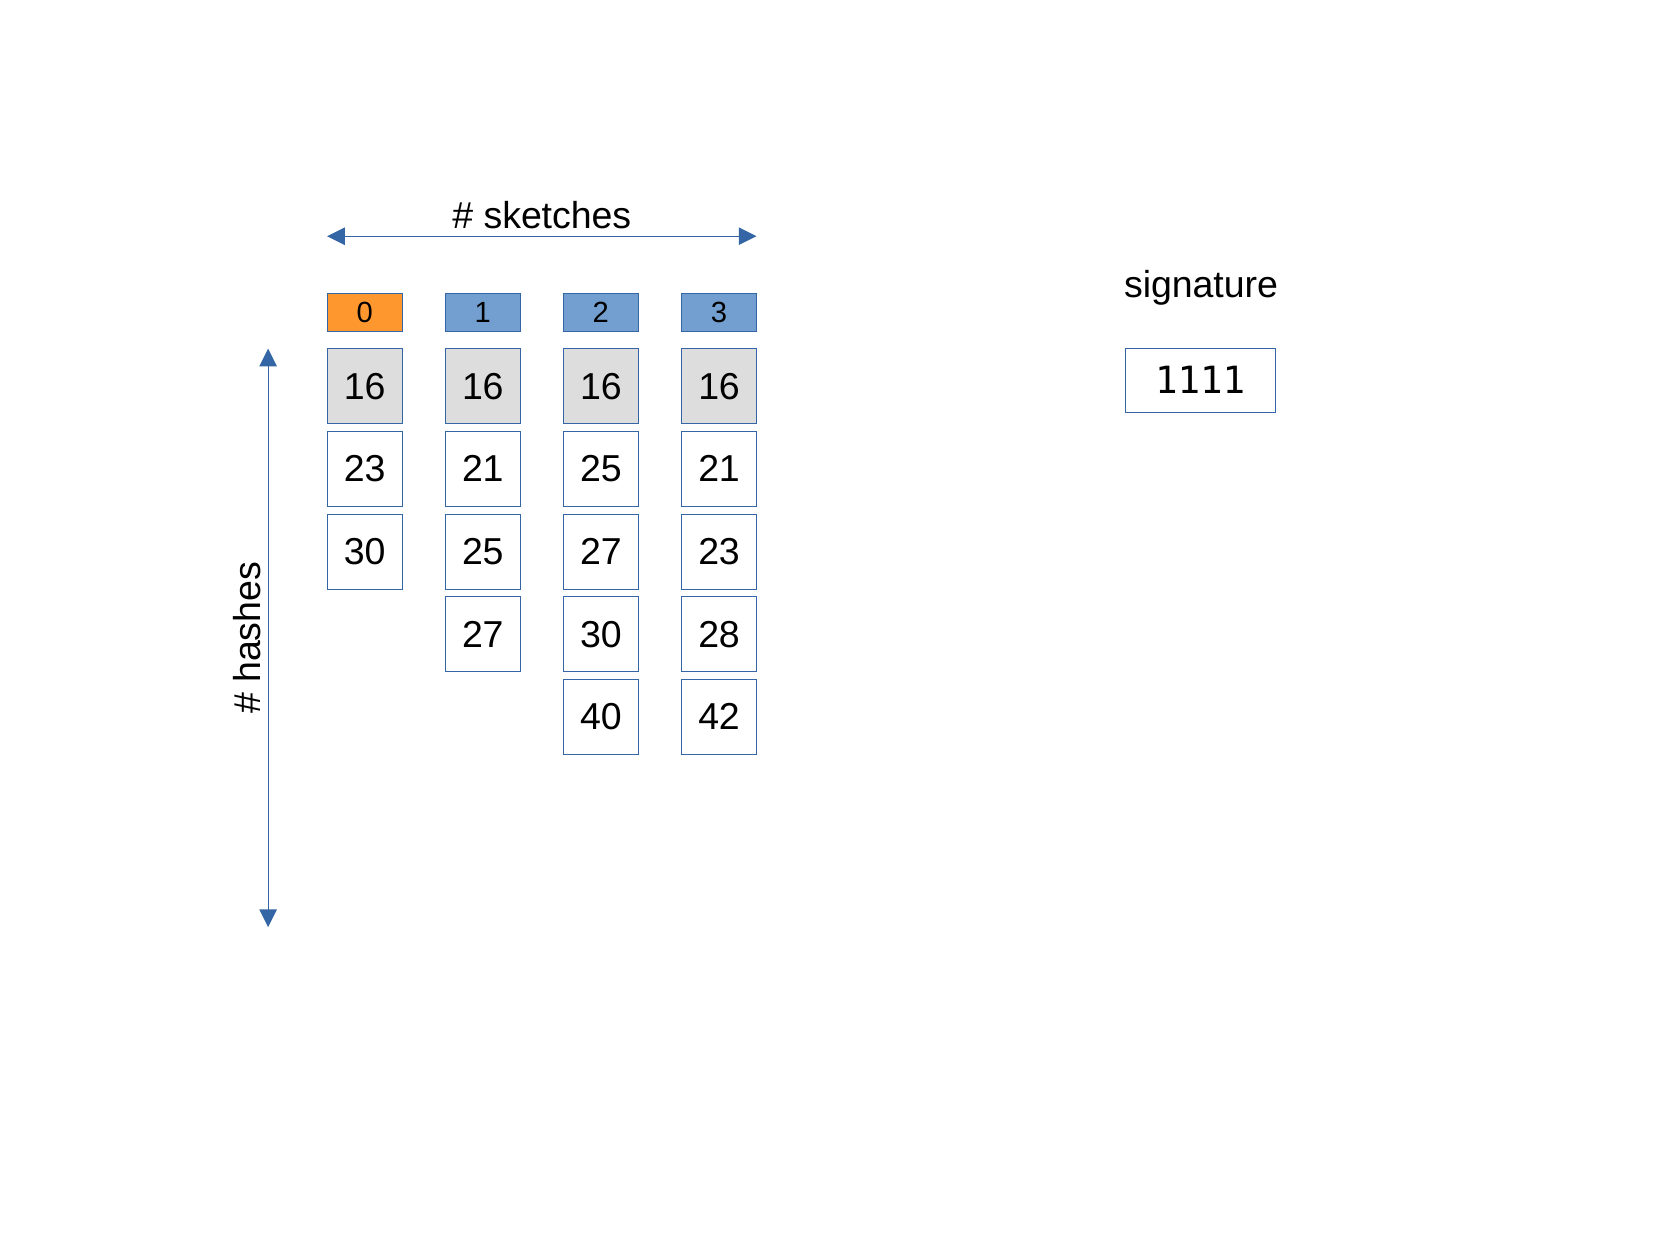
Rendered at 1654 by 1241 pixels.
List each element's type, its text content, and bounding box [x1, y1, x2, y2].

text_box 16 [681, 348, 757, 424]
text_box 23 [327, 431, 403, 507]
text_box 21 [681, 431, 757, 507]
text_box 16 [327, 348, 403, 424]
text_box 25 [445, 514, 521, 590]
text_box 0 [327, 293, 403, 332]
text_box 40 [563, 679, 639, 755]
text_box 3 [681, 293, 757, 332]
text_box 2 [563, 293, 639, 332]
text_box 1 [445, 293, 521, 332]
text_box 30 [327, 514, 403, 590]
text_box 30 [563, 596, 639, 672]
text_box 1111 [1125, 348, 1276, 413]
text_box 16 [445, 348, 521, 424]
text_box signature [1032, 246, 1370, 322]
text_box 27 [445, 596, 521, 672]
text_box 28 [681, 596, 757, 672]
text_box 16 [563, 348, 639, 424]
text_box 25 [563, 431, 639, 507]
text_box 27 [563, 514, 639, 590]
text_box 23 [681, 514, 757, 590]
text_box 21 [445, 431, 521, 507]
text_box 42 [681, 679, 757, 755]
